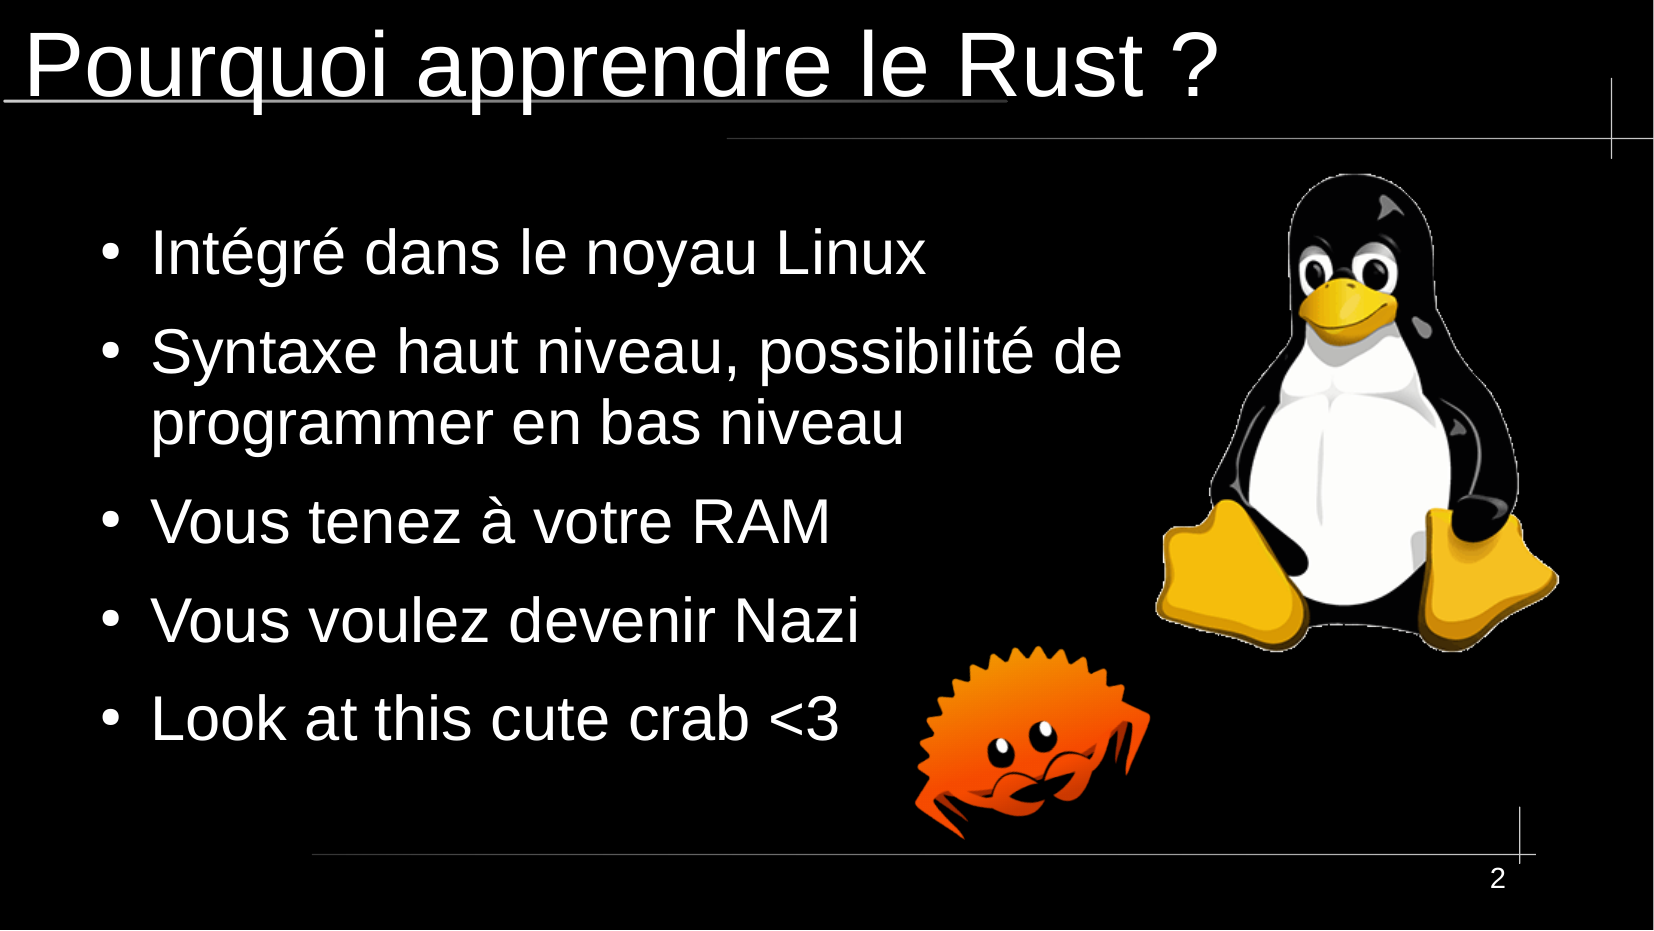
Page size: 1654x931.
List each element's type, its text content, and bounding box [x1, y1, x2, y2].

picture [862, 135, 1576, 863]
title Pourquoi apprendre le Rust ? [23, 11, 1589, 119]
list Intégré dans le noyau Linux Syntaxe haut niveau, possibilité de programmer en bas niveau Vous tenez à votre RAM Vous voulez devenir Nazi Look at this cute crab <3 [82, 217, 1139, 758]
